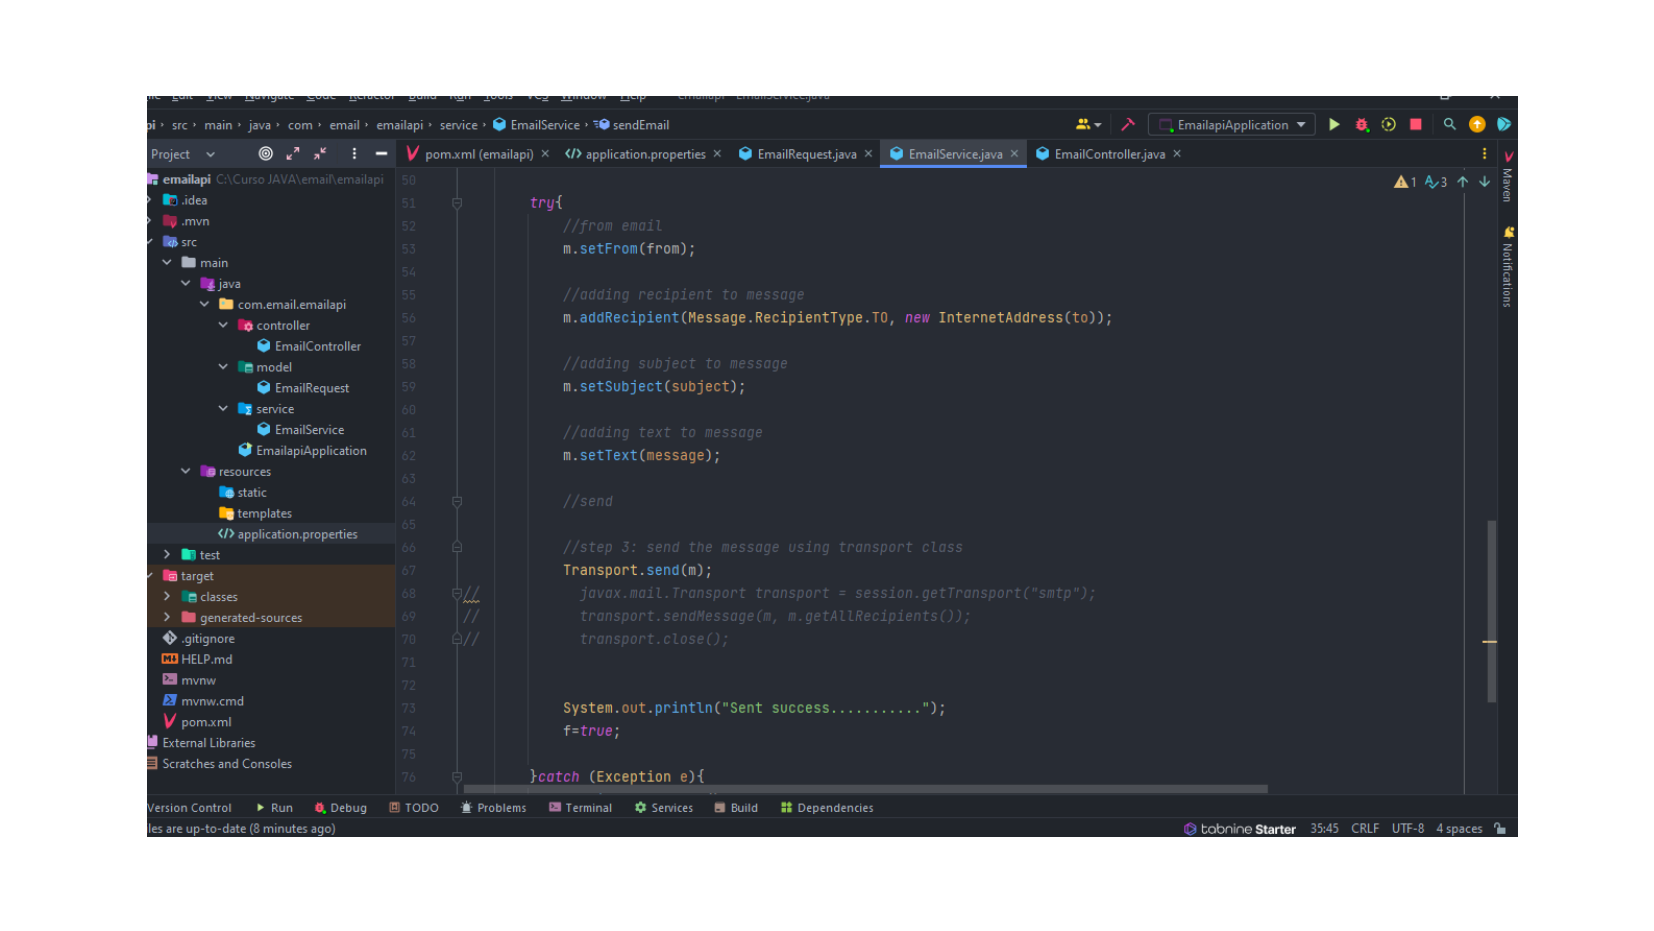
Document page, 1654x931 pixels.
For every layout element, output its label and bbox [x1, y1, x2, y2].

picture [147, 96, 1518, 837]
